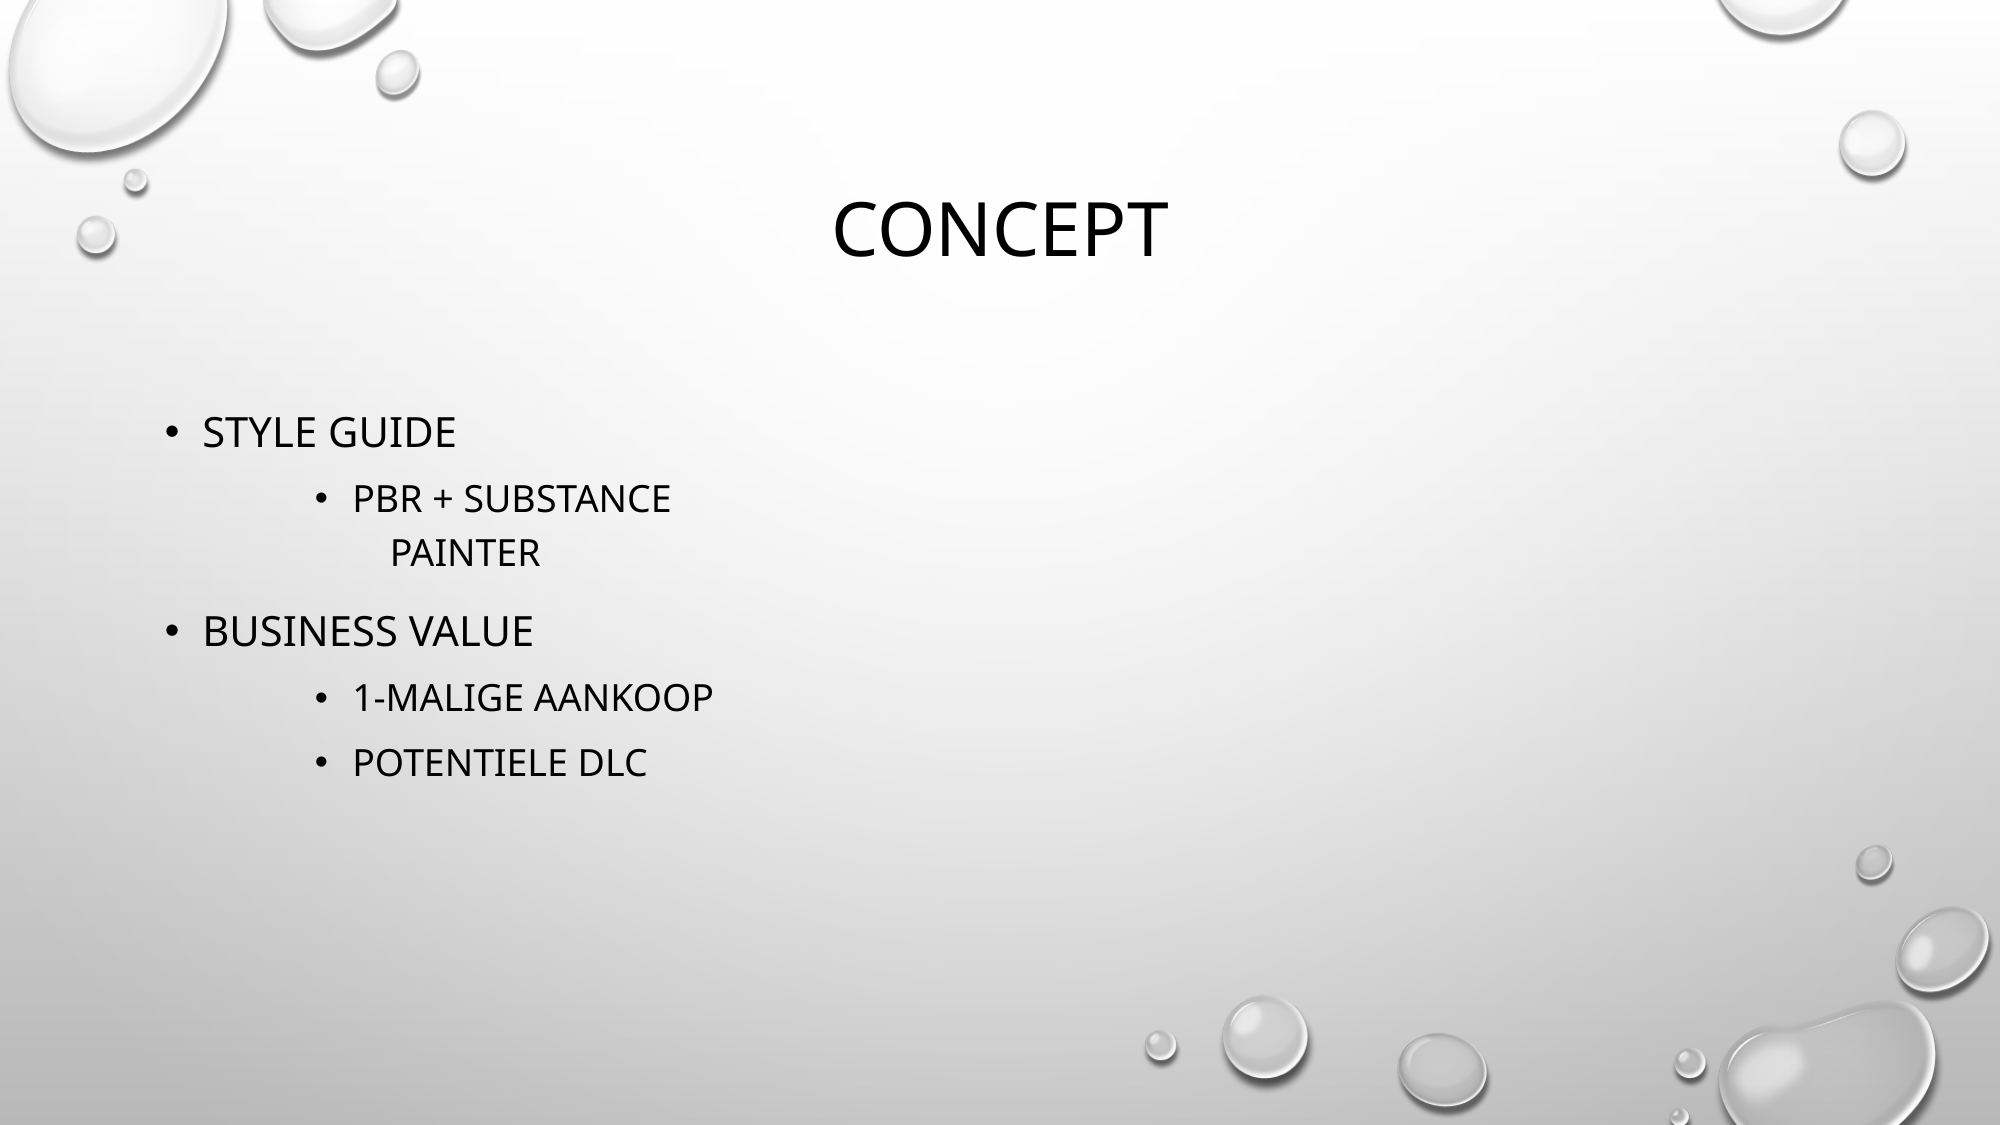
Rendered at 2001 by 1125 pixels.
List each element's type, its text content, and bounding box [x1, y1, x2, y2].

list Style guide PBR + Substance painter Business value 1-malige aankoop Potentiele dlc [149, 388, 754, 950]
title Concept [149, 101, 1851, 364]
